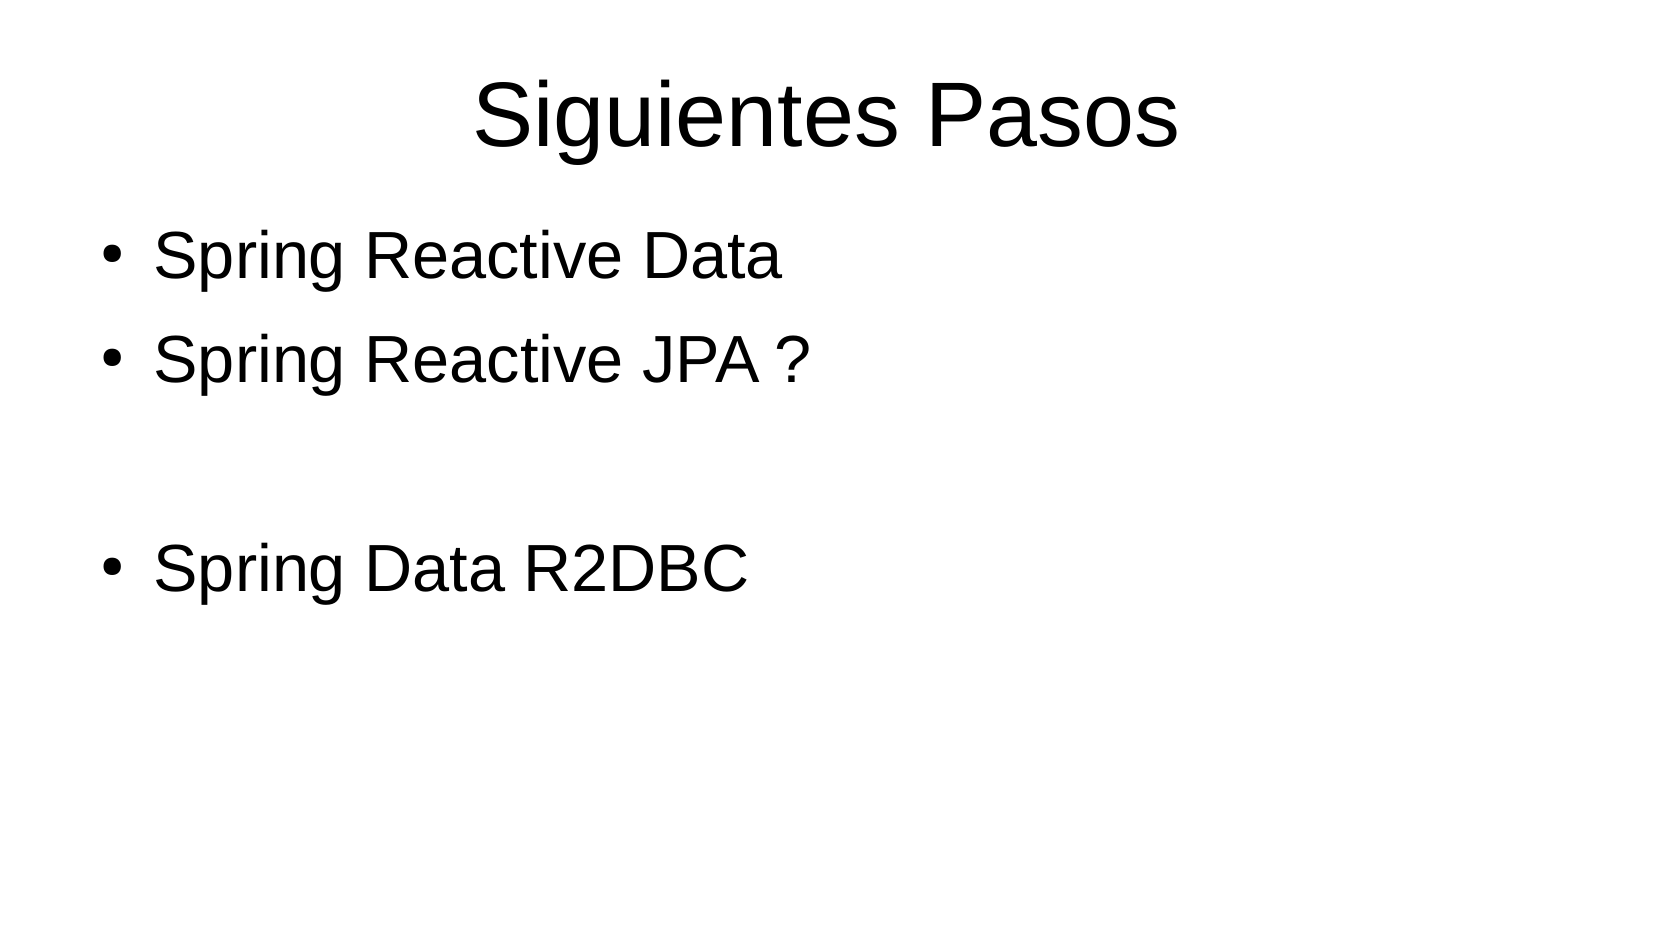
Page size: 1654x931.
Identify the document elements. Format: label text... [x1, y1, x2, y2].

list Spring Reactive Data Spring Reactive JPA ? Spring Data R2DBC [82, 217, 1571, 758]
title Siguientes Pasos [82, 37, 1571, 193]
